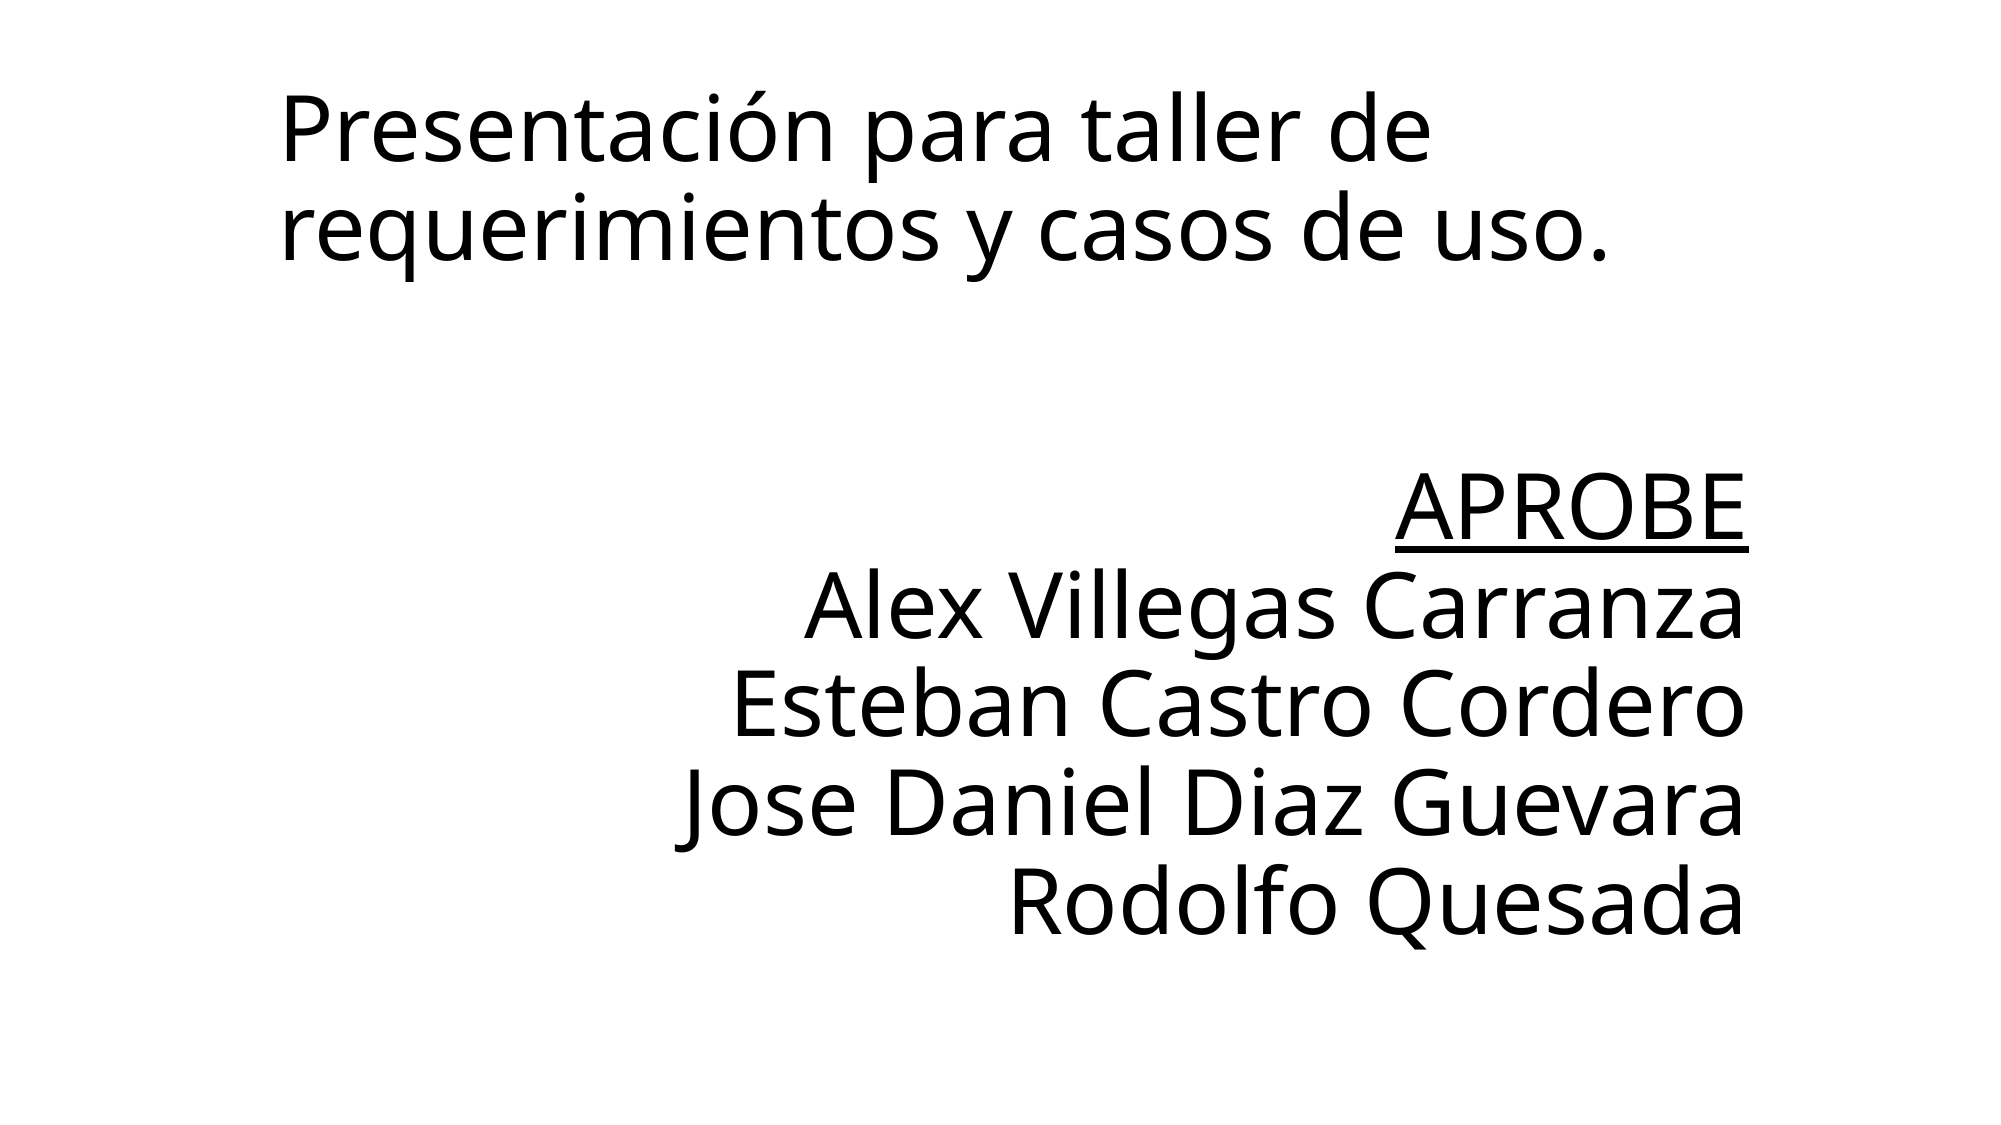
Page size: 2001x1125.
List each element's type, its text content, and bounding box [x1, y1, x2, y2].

subtitle APROBE Alex Villegas Carranza Esteban Castro Cordero Jose Daniel Diaz Guevara Rodolfo Quesada [246, 452, 1764, 862]
title Presentación para taller de requerimientos y casos de uso. [263, 75, 1764, 452]
